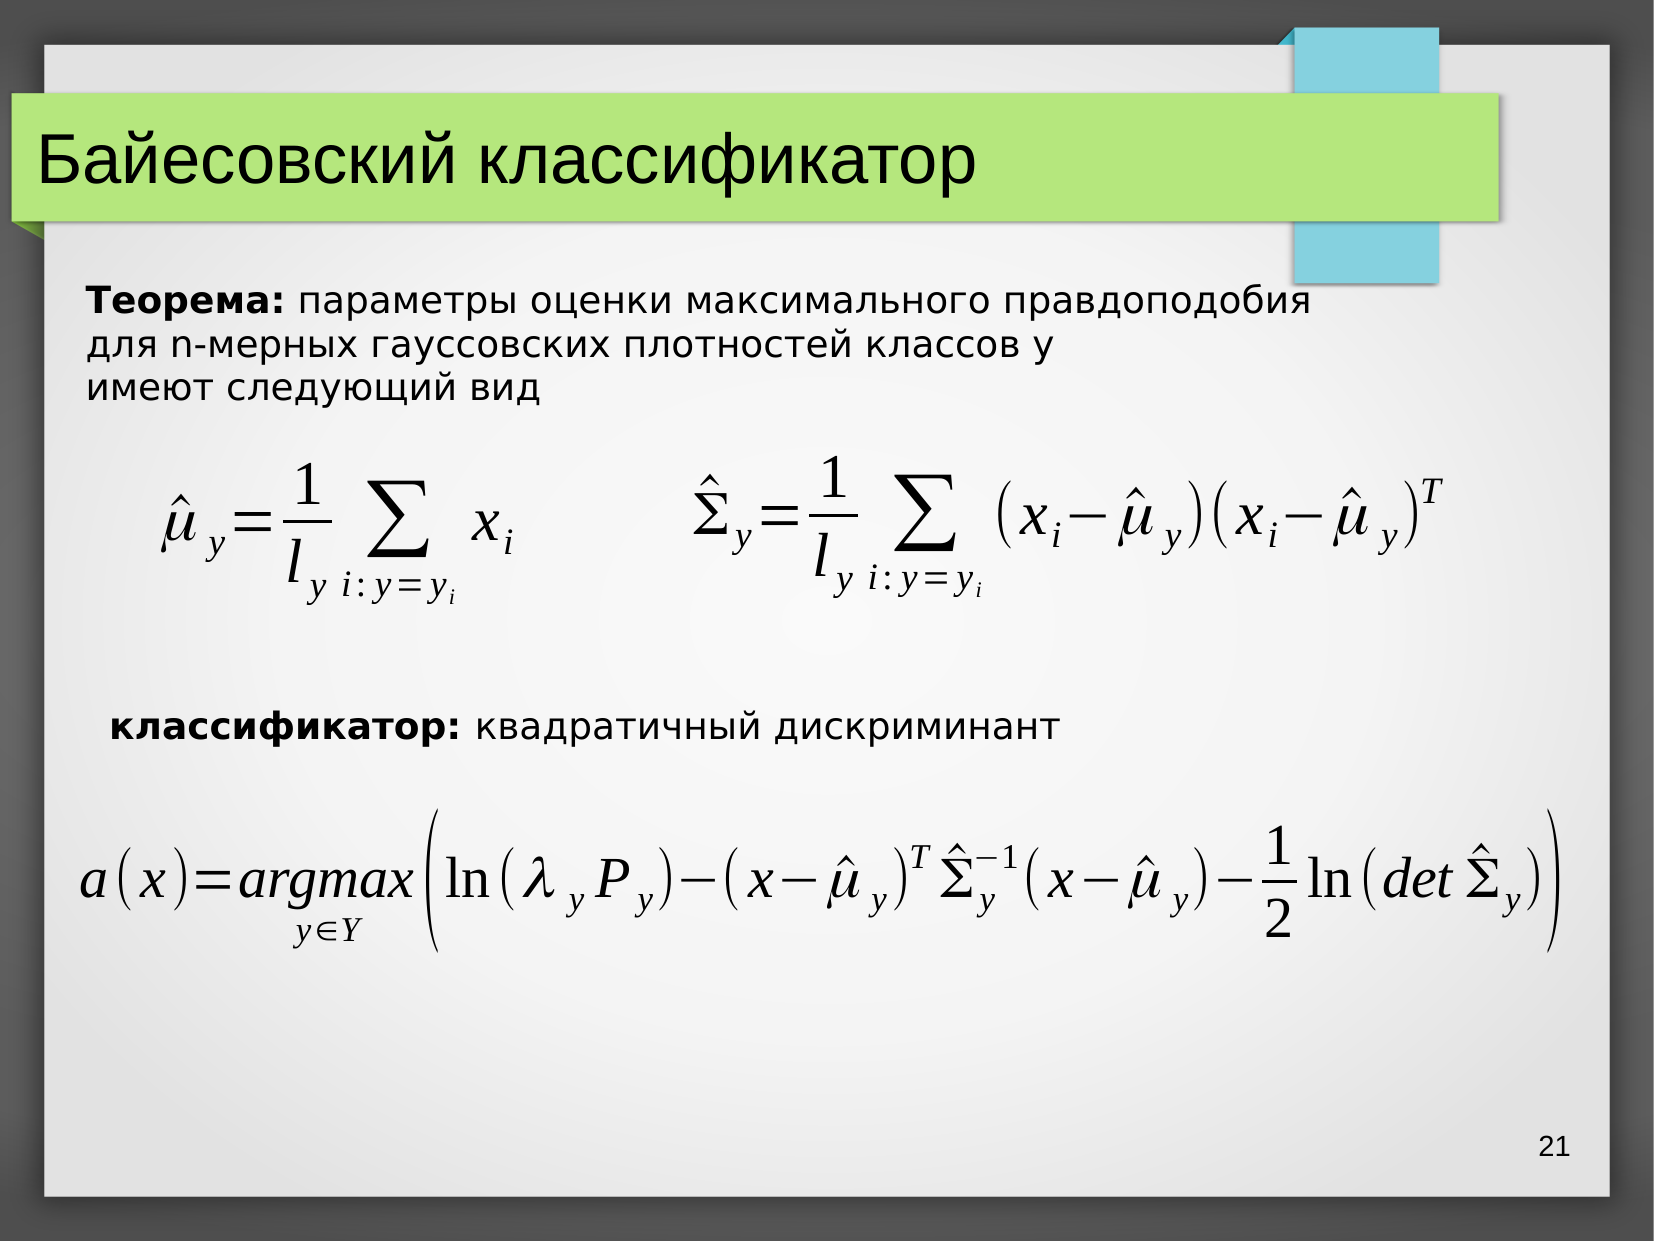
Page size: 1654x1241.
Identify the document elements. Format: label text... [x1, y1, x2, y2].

text_box Теорема: параметры оценки максимального правдоподобия для n-мерных гауссовских плотностей классов y имеют следующий вид [70, 271, 1548, 469]
chart [72, 805, 1571, 957]
chart [153, 469, 520, 609]
title Байесовский классификатор [35, 118, 1489, 200]
text_box классификатор: квадратичный дискриминант [94, 697, 1229, 780]
picture [0, 0, 1654, 1241]
chart [685, 469, 1452, 603]
